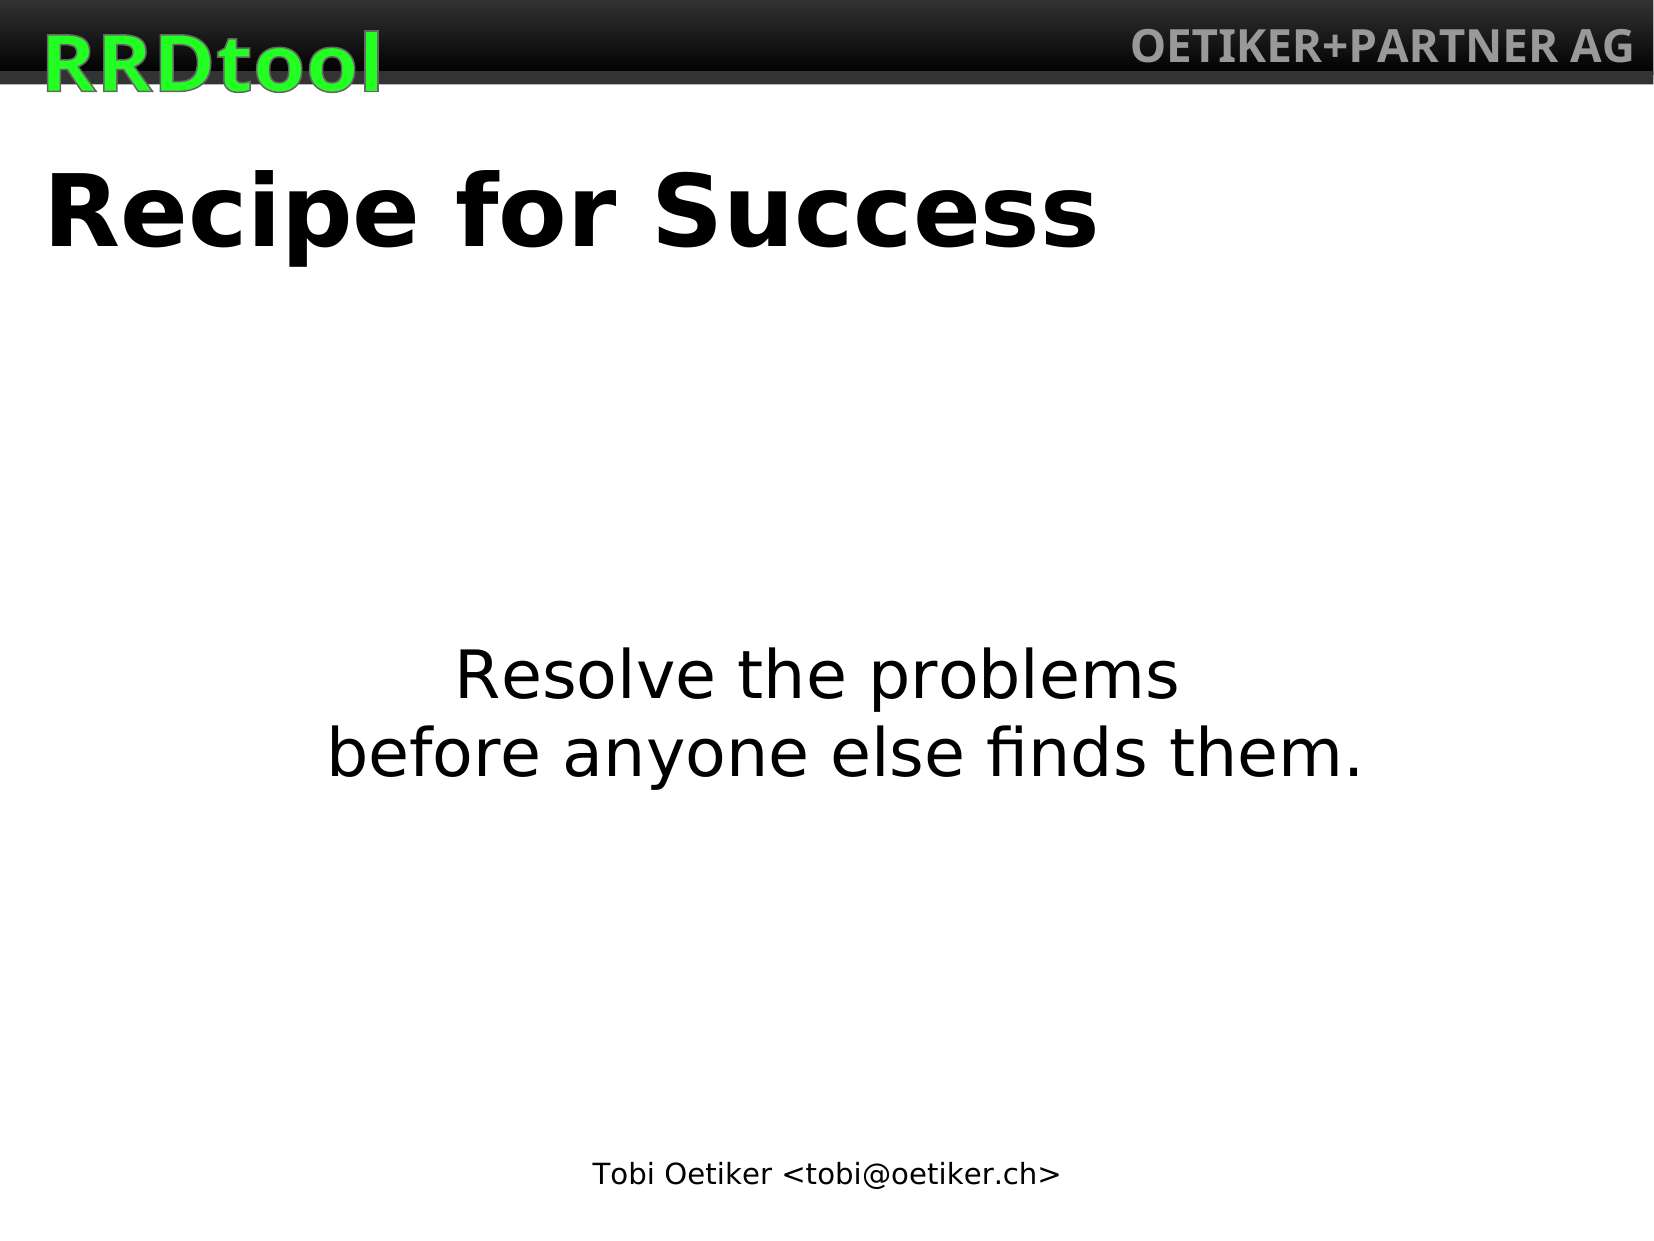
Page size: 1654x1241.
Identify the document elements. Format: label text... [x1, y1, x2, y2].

subtitle Resolve the problems before anyone else finds them. [50, 329, 1571, 1099]
title Recipe for Success [43, 137, 1582, 287]
